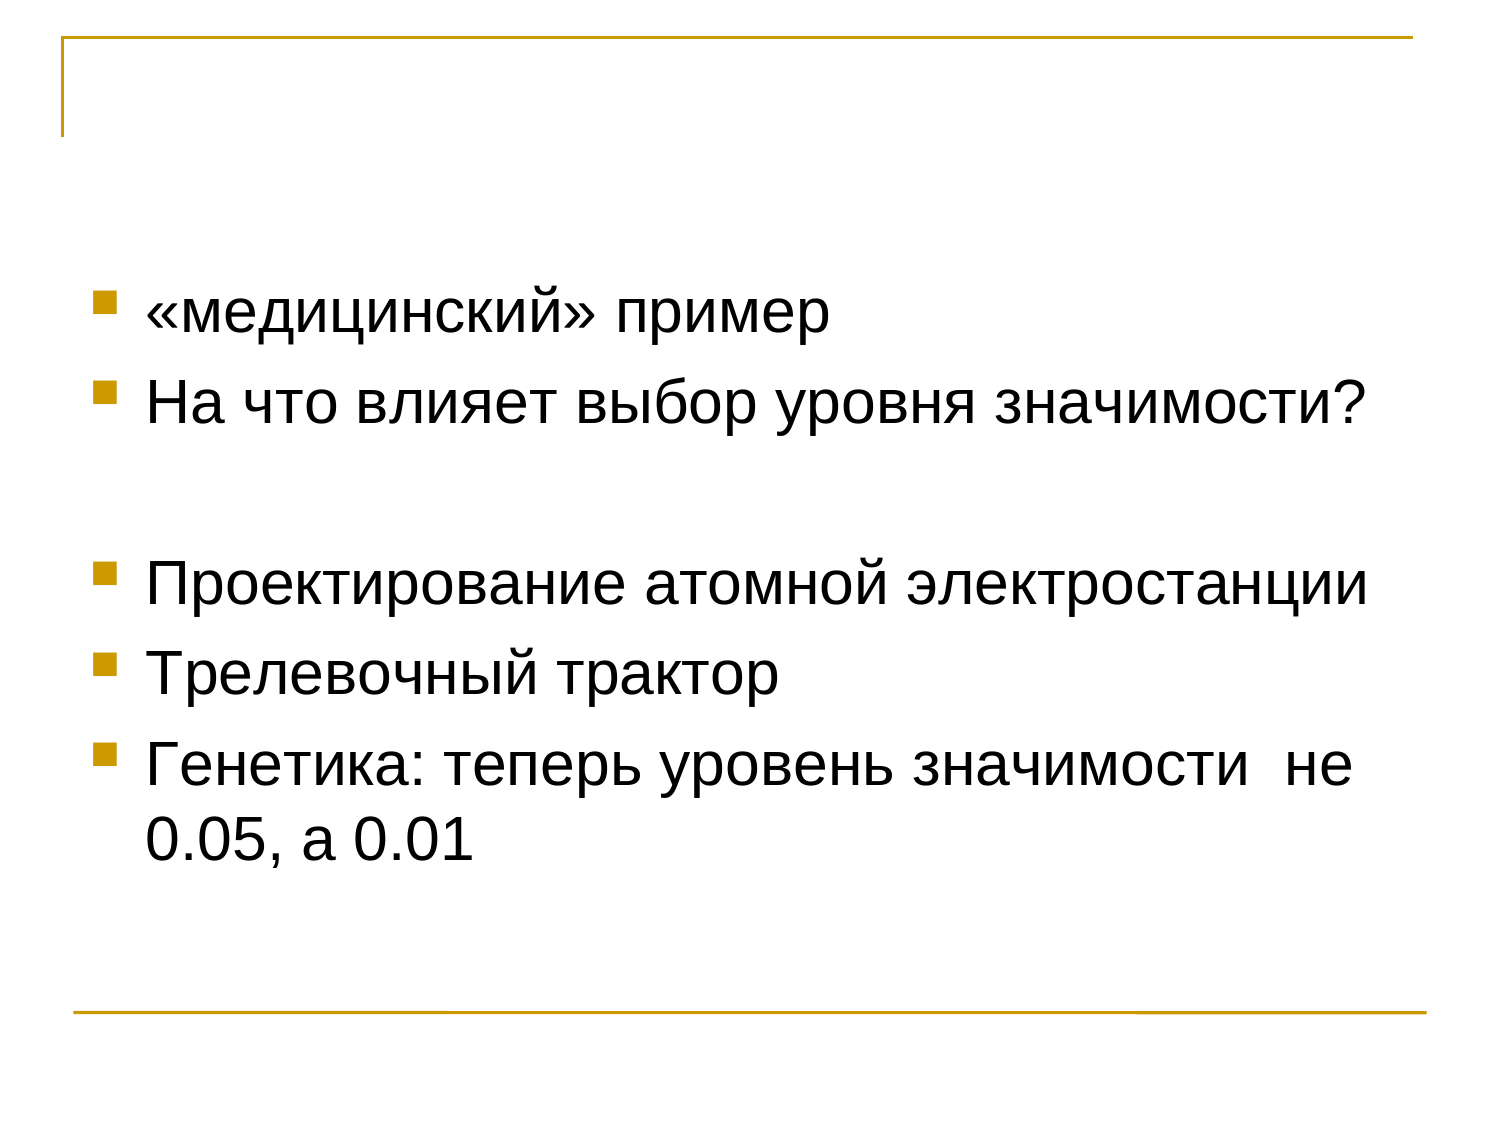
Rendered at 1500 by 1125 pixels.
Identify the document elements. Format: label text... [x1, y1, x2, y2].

list «медицинский» пример На что влияет выбор уровня значимости? Проектирование атомной электростанции Трелевочный трактор Генетика: теперь уровень значимости не 0.05, а 0.01 [75, 262, 1426, 1006]
